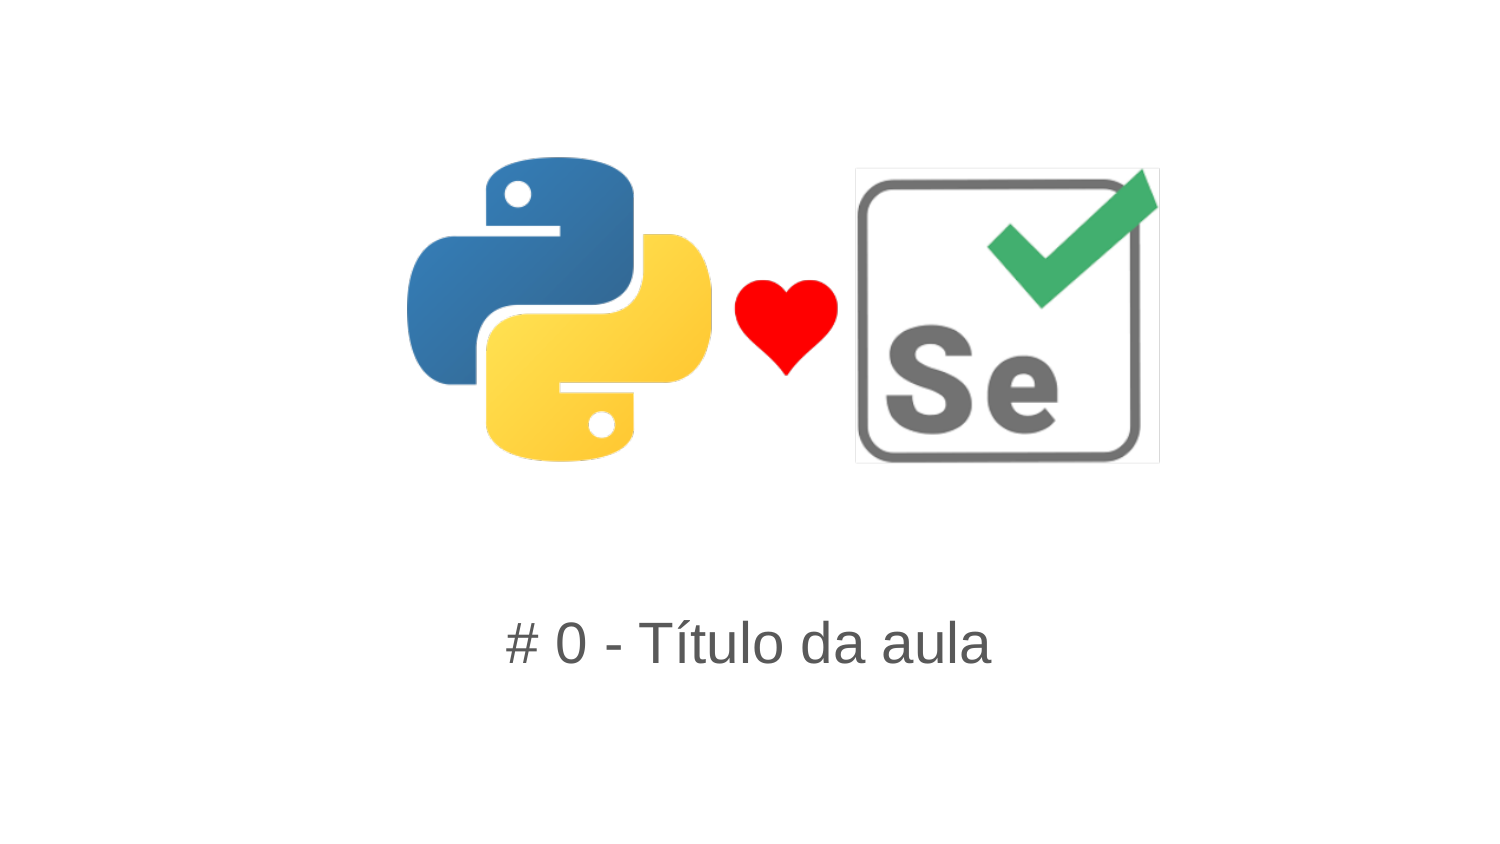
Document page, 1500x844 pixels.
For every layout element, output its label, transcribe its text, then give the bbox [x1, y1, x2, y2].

subtitle # 0 - Título da aula [51, 589, 1449, 720]
picture [406, 69, 1161, 541]
